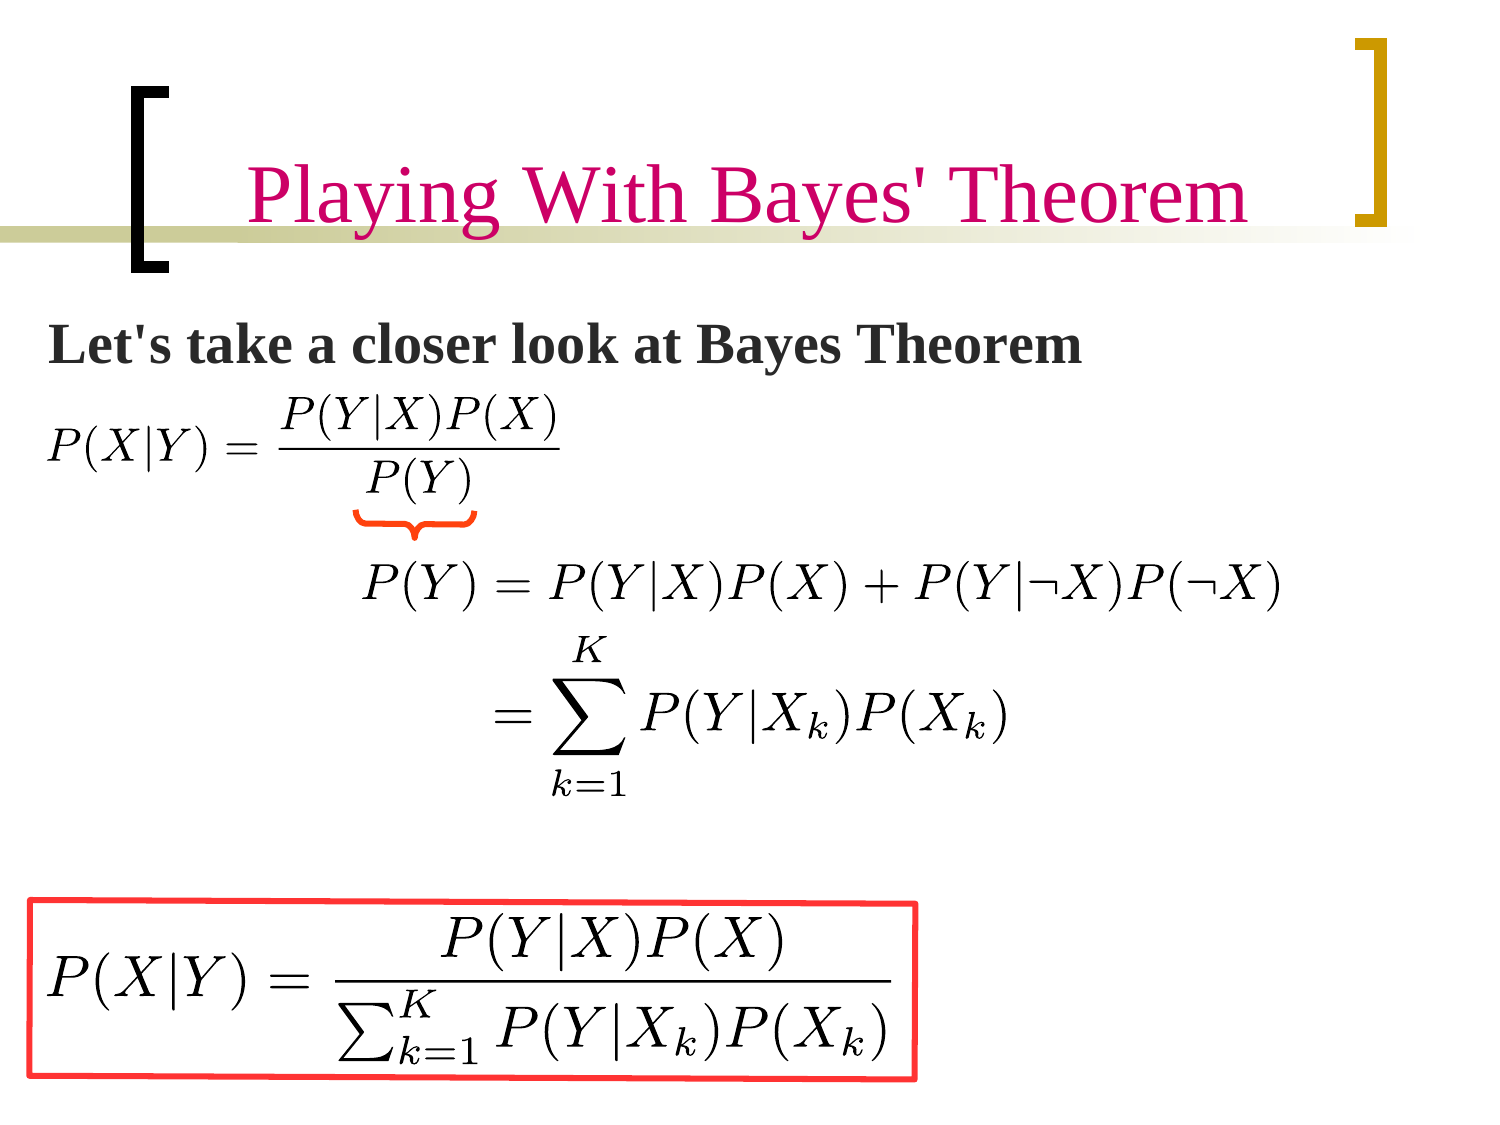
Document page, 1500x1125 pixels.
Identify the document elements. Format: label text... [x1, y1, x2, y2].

text_box [45, 393, 560, 505]
text_box [29, 900, 916, 1080]
text_box [491, 636, 1011, 797]
text_box [360, 560, 1284, 612]
text_box Let's take a closer look at Bayes Theorem [34, 297, 1095, 383]
title Playing With Bayes' Theorem [161, 15, 1336, 248]
